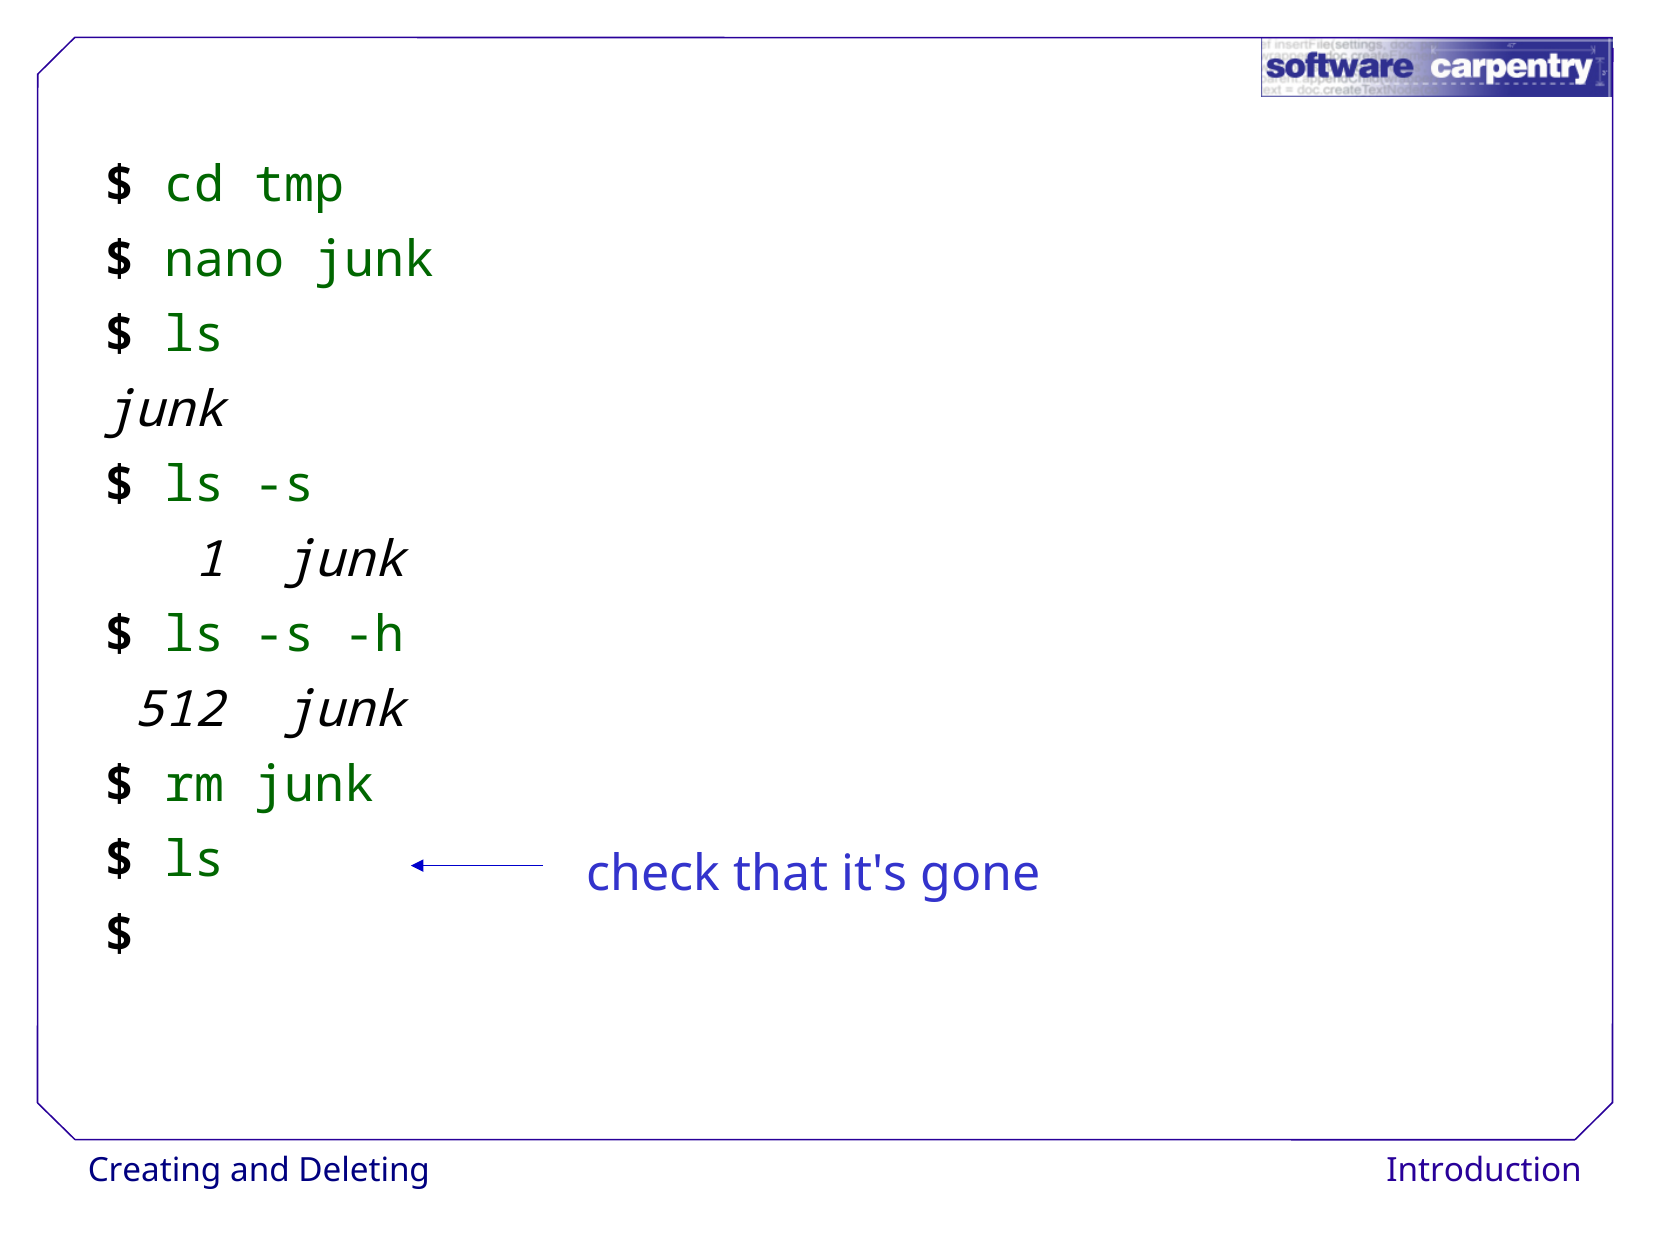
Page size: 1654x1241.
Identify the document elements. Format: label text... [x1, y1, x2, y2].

picture [1261, 39, 1613, 97]
text_box $ cd tmp $ nano junk $ ls junk $ ls -s 1 junk $ ls -s -h 512 junk $ rm junk $ ls $ [89, 128, 1512, 1037]
text_box check that it's gone [571, 818, 1054, 933]
